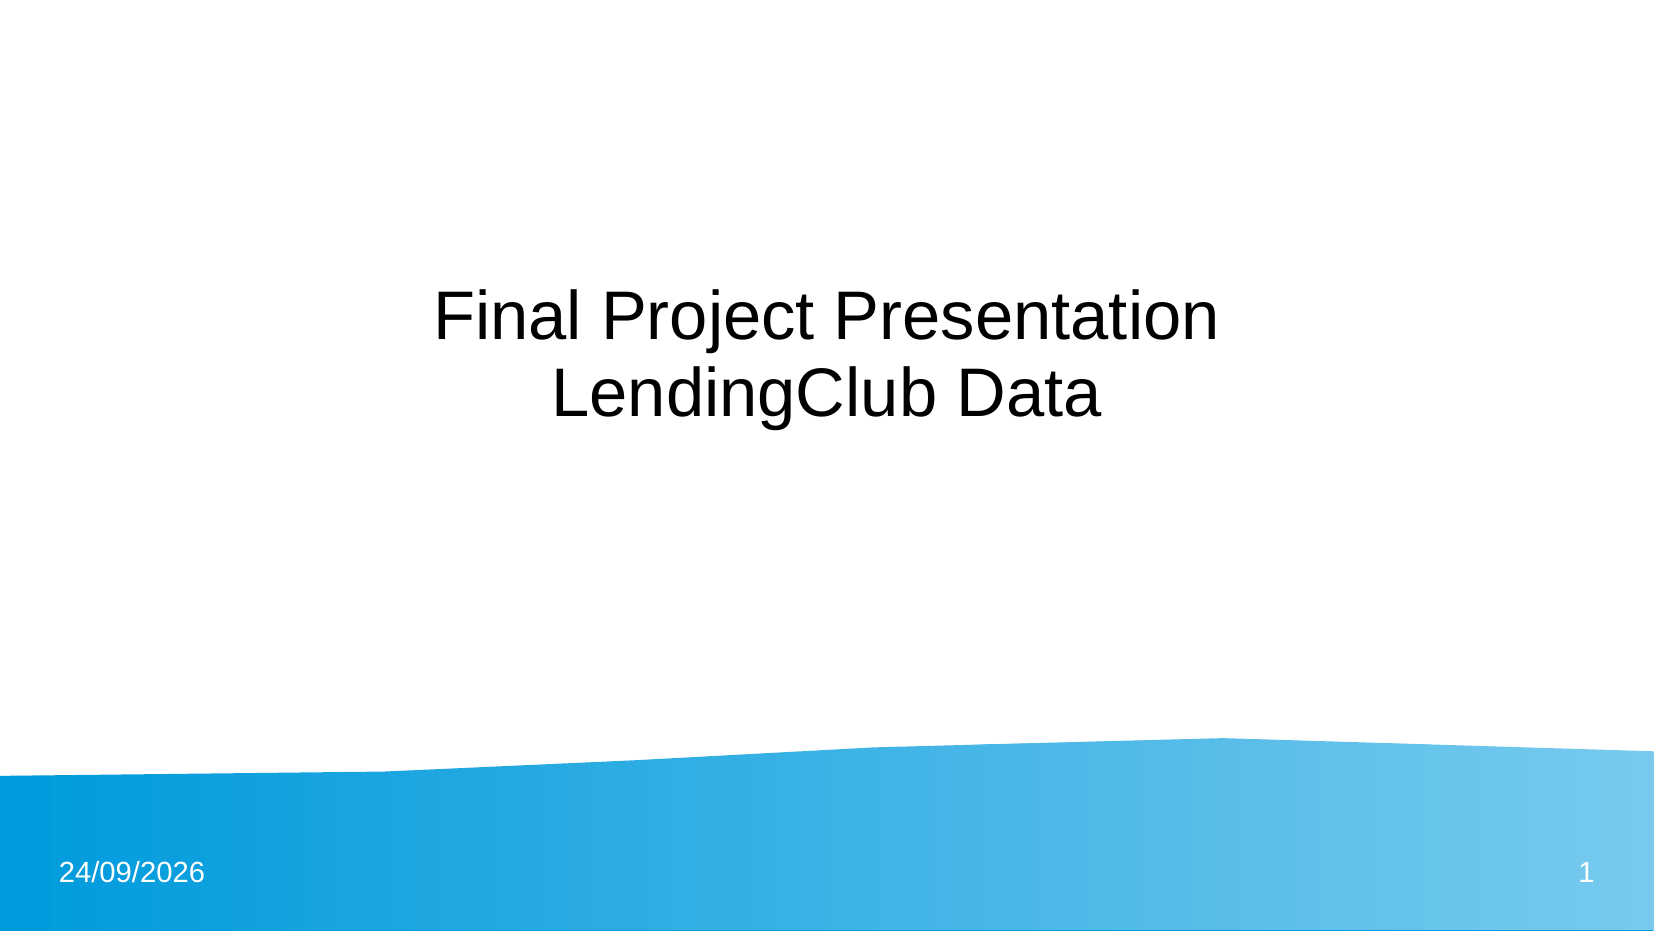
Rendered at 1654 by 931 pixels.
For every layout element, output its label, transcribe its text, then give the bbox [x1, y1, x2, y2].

title Final Project Presentation LendingClub Data [88, 265, 1565, 443]
